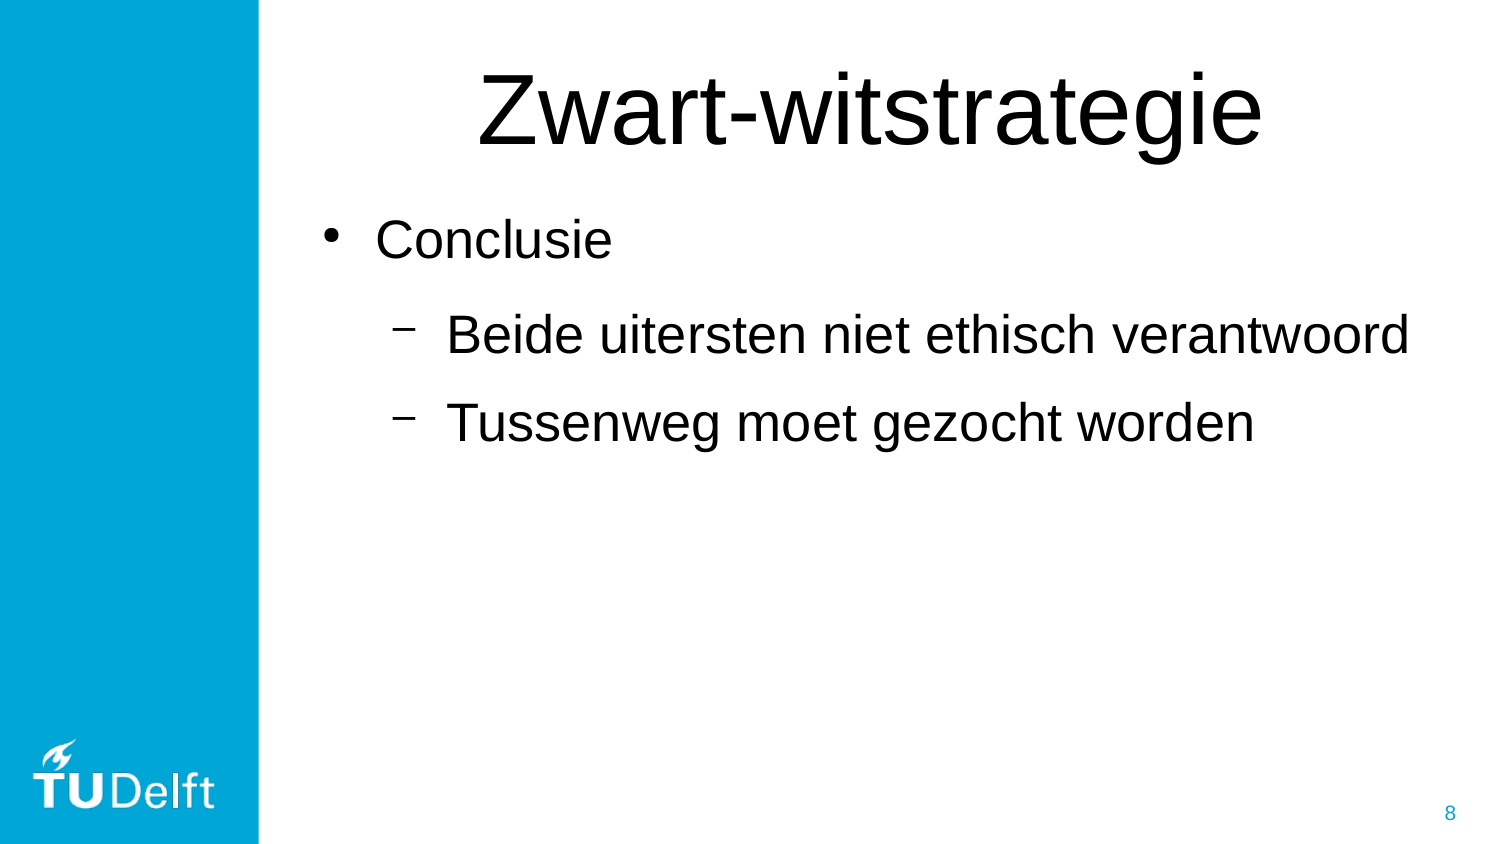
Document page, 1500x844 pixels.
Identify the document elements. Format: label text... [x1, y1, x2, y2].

title Zwart-witstrategie [289, 33, 1455, 175]
list Conclusie Beide uitersten niet ethisch verantwoord Tussenweg moet gezocht worden [289, 196, 1455, 769]
